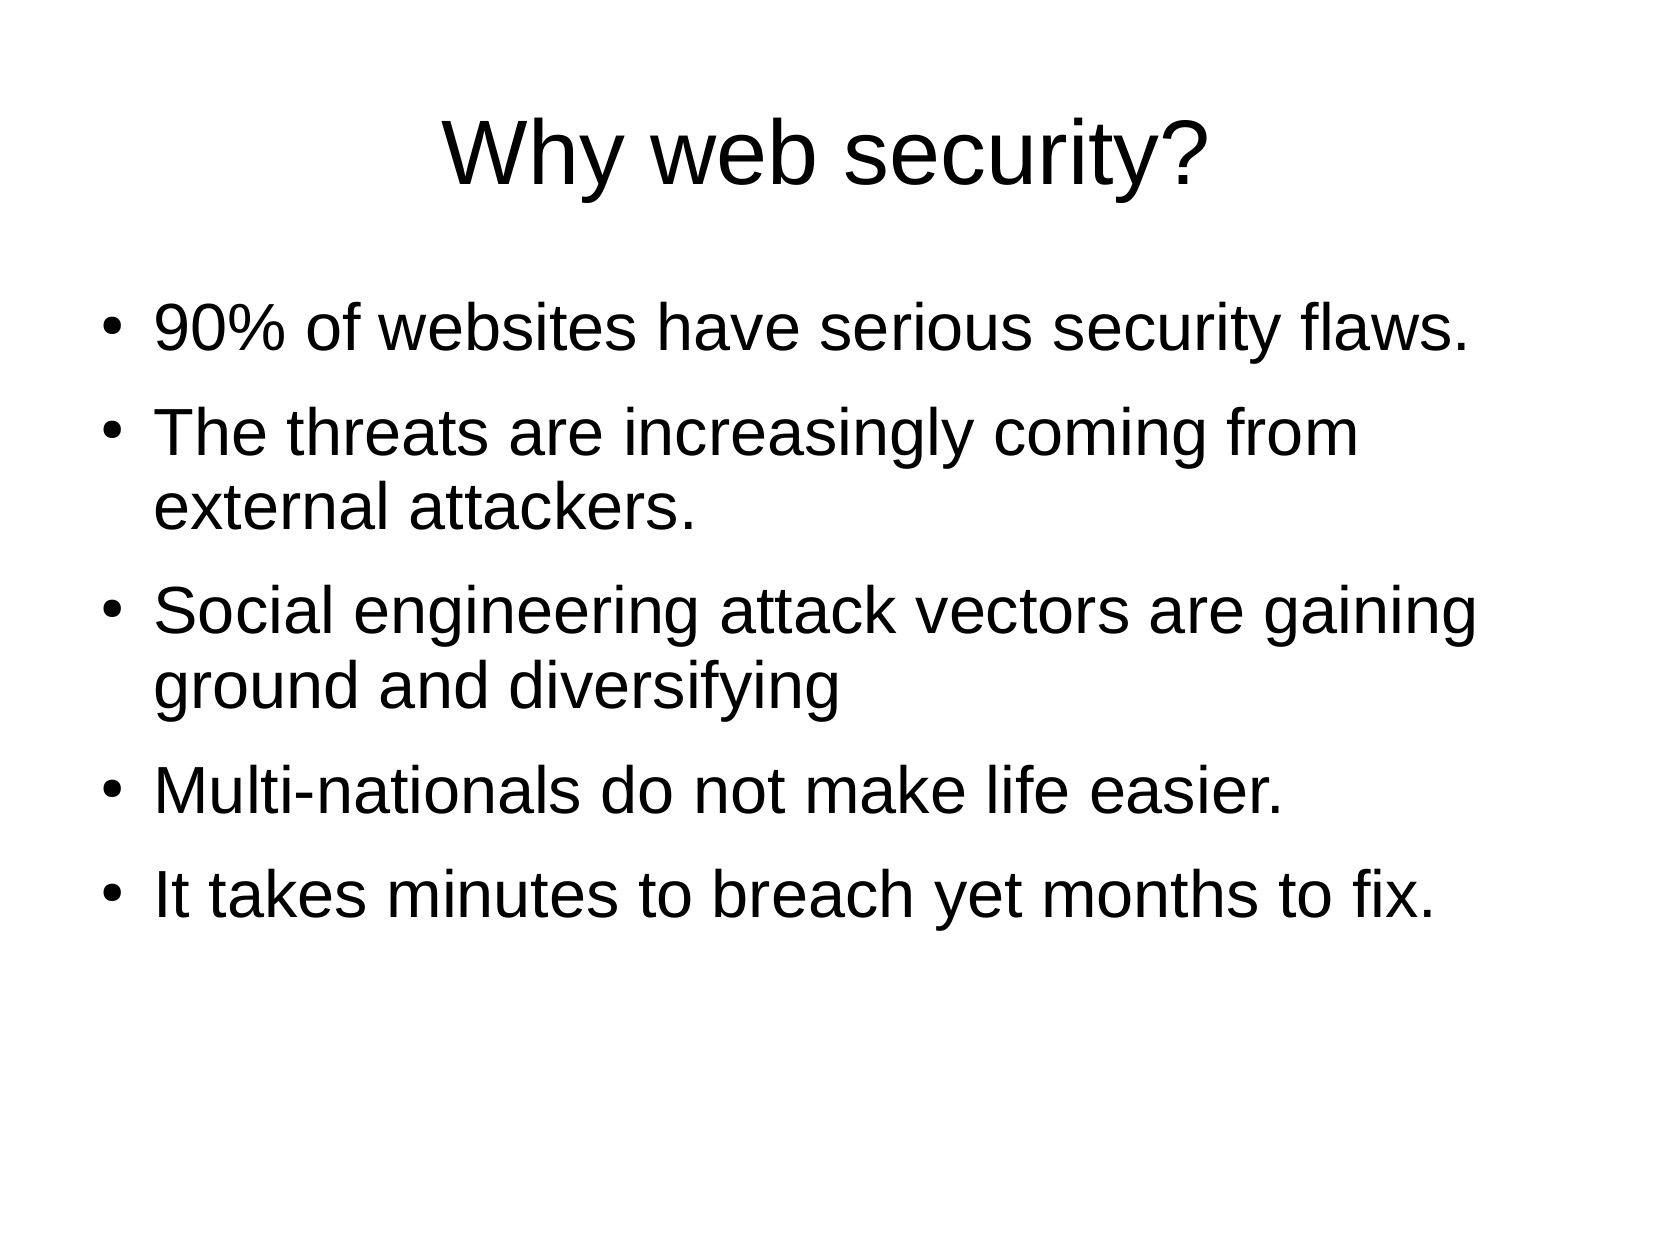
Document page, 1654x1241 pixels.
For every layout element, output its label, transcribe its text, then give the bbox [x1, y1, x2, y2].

title Why web security? [82, 49, 1571, 257]
list 90% of websites have serious security flaws. The threats are increasingly coming from external attackers. Social engineering attack vectors are gaining ground and diversifying Multi-nationals do not make life easier. It takes minutes to breach yet months to fix. [82, 290, 1538, 1010]
